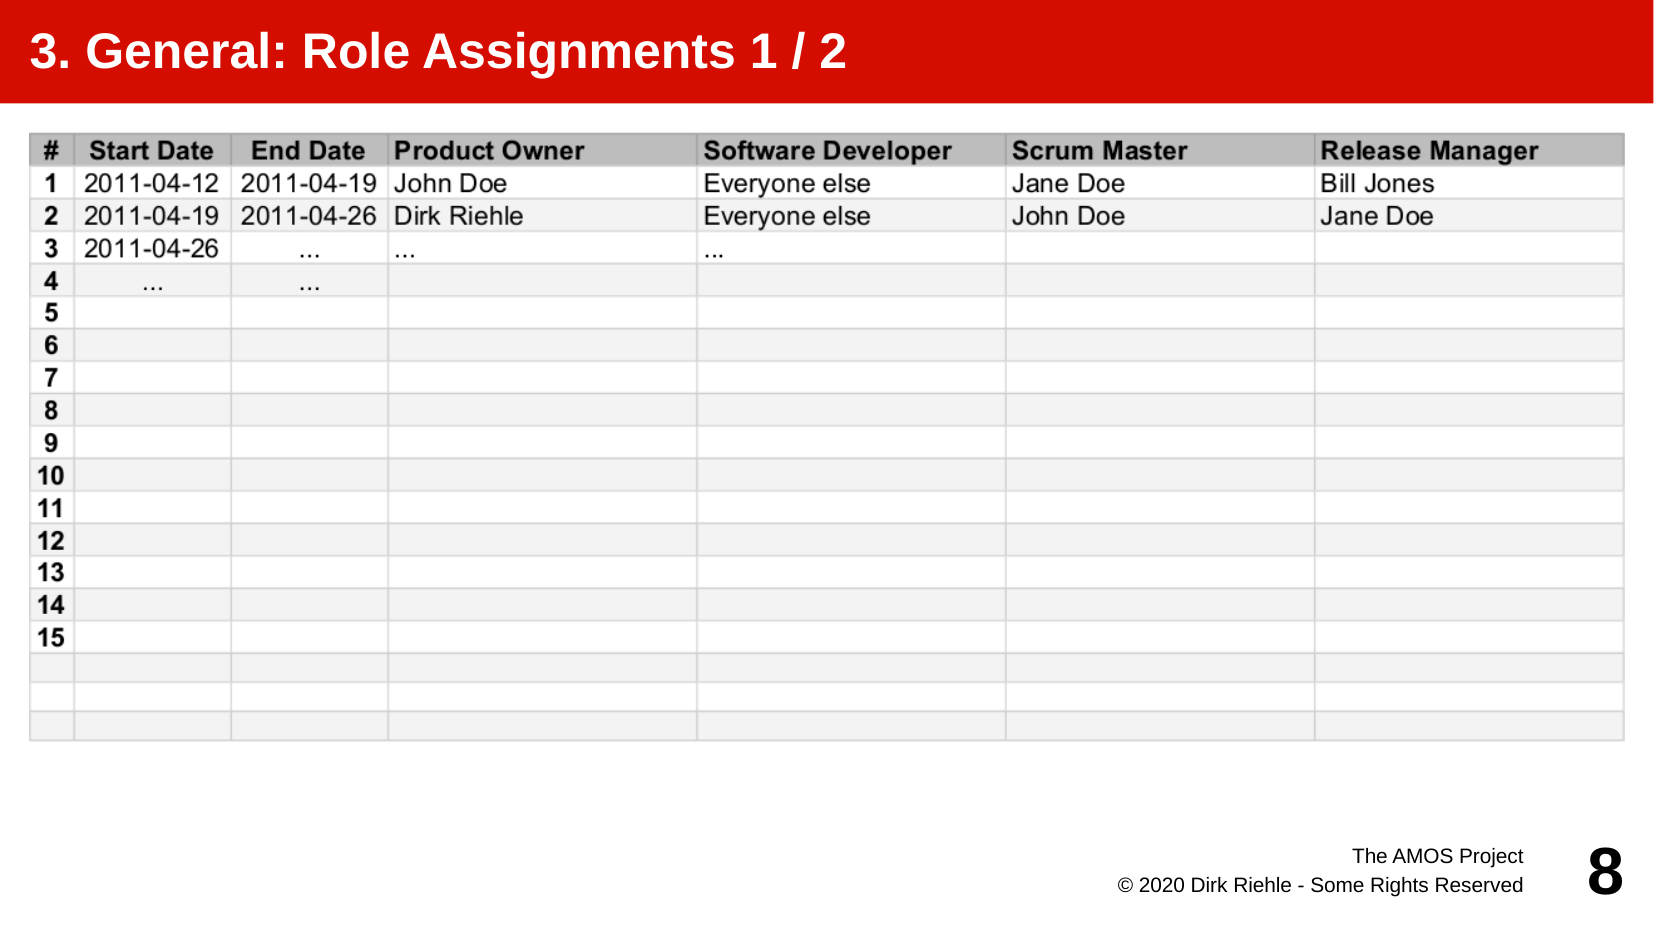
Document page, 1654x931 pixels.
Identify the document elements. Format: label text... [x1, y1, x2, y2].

title 3. General: Role Assignments 1 / 2 [0, 0, 1654, 104]
picture [29, 132, 1625, 742]
